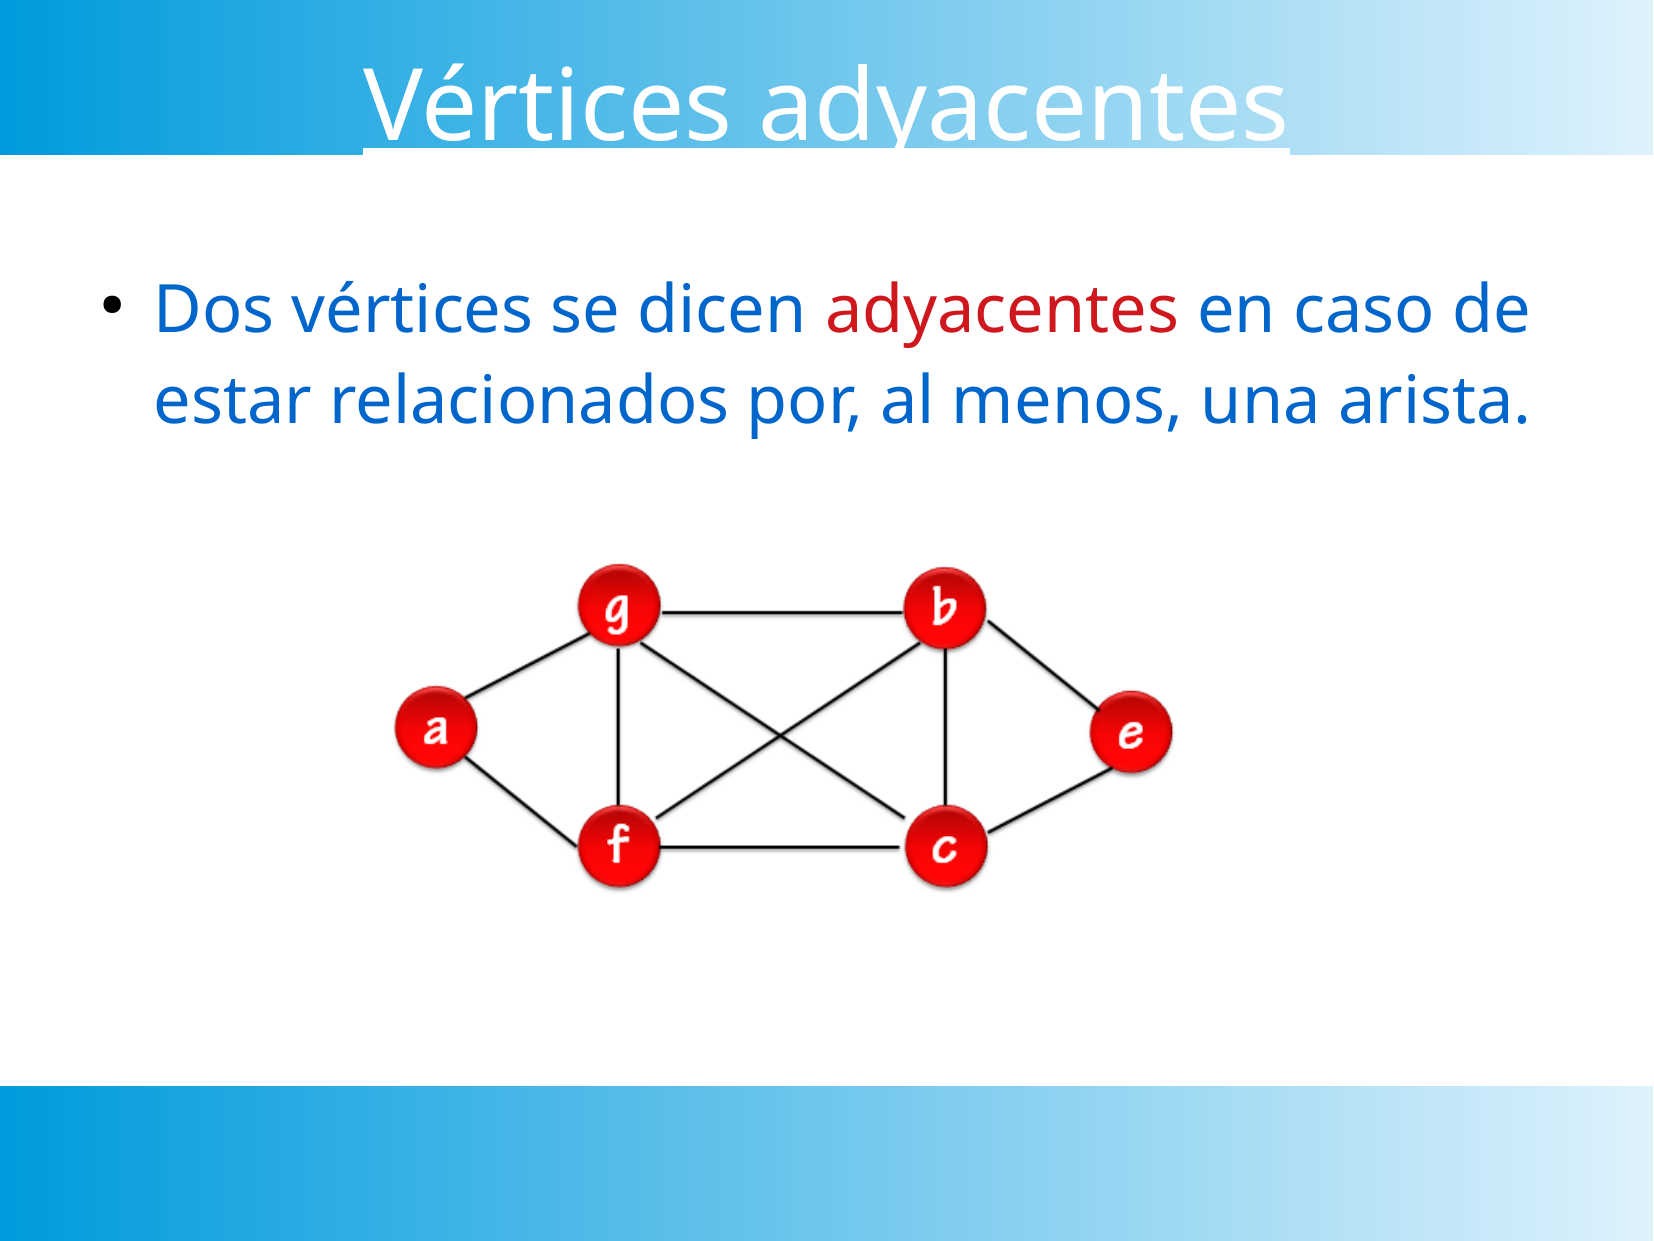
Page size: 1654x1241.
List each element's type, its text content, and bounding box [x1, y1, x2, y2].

list Dos vértices se dicen adyacentes en caso de estar relacionados por, al menos, una arista. [82, 261, 1571, 981]
picture [390, 555, 1182, 896]
title Vértices adyacentes [82, 43, 1571, 161]
